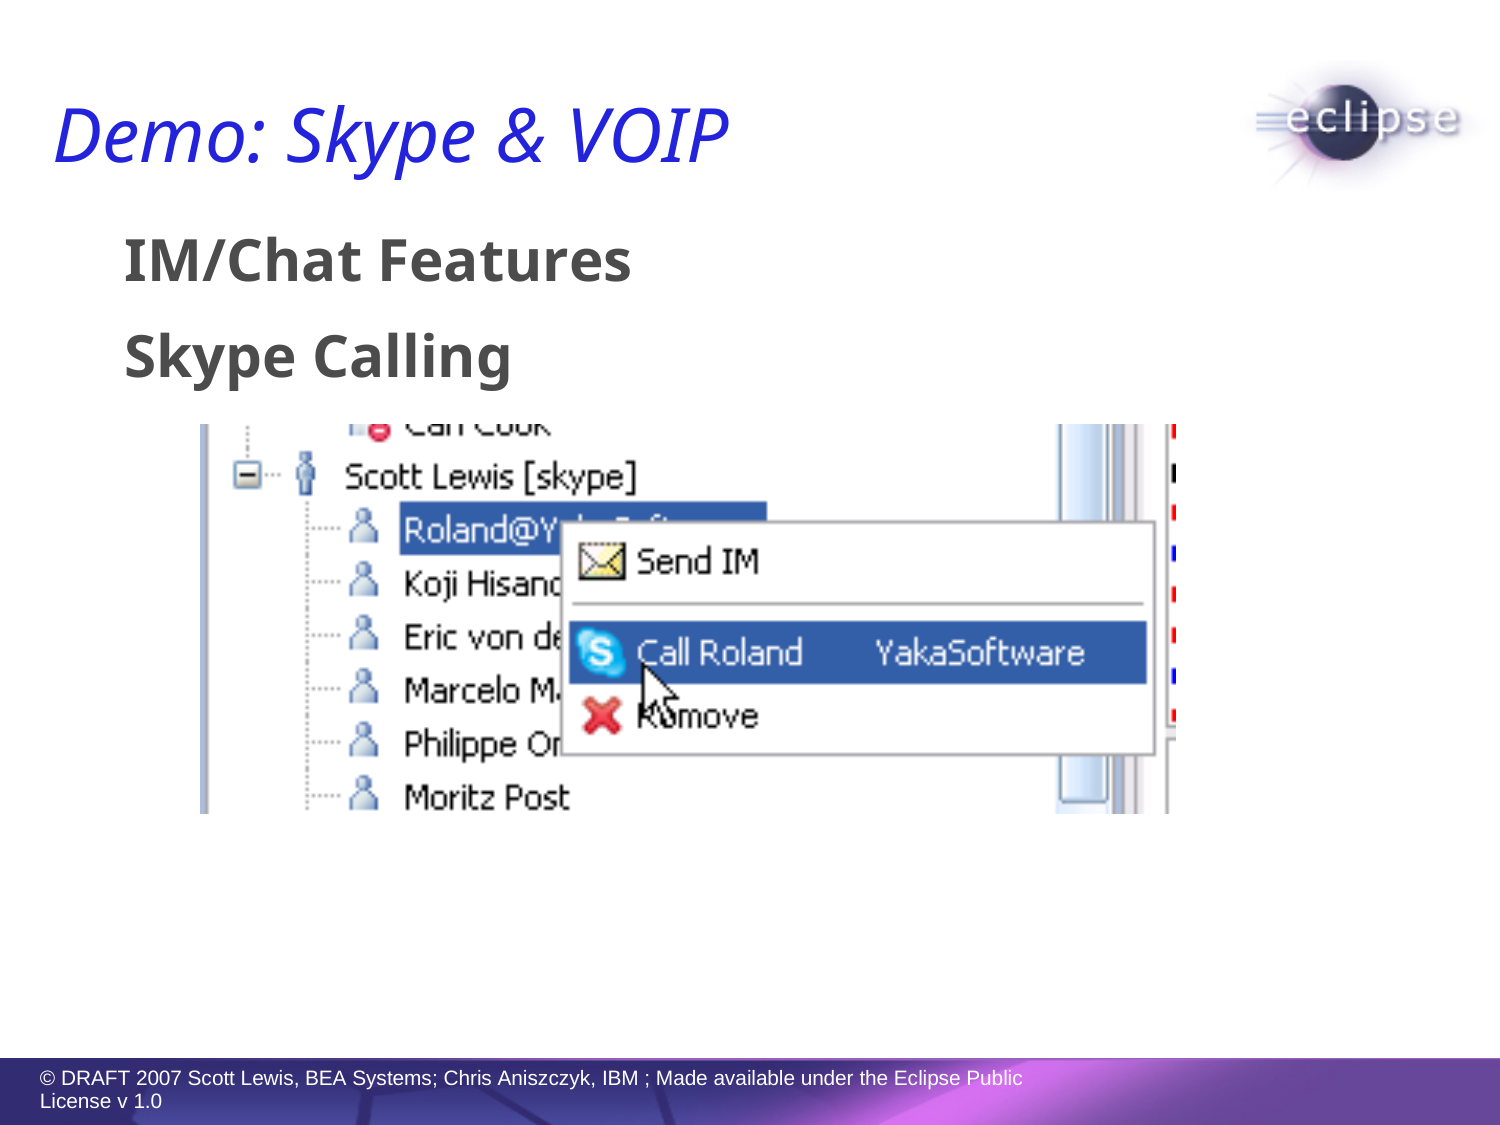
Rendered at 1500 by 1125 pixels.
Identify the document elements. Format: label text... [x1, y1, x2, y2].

title Demo: Skype & VOIP [37, 75, 1232, 267]
picture [1222, 60, 1500, 191]
list IM/Chat Features Skype Calling [124, 267, 1126, 1051]
picture [0, 1058, 1500, 1125]
picture [200, 424, 1176, 814]
